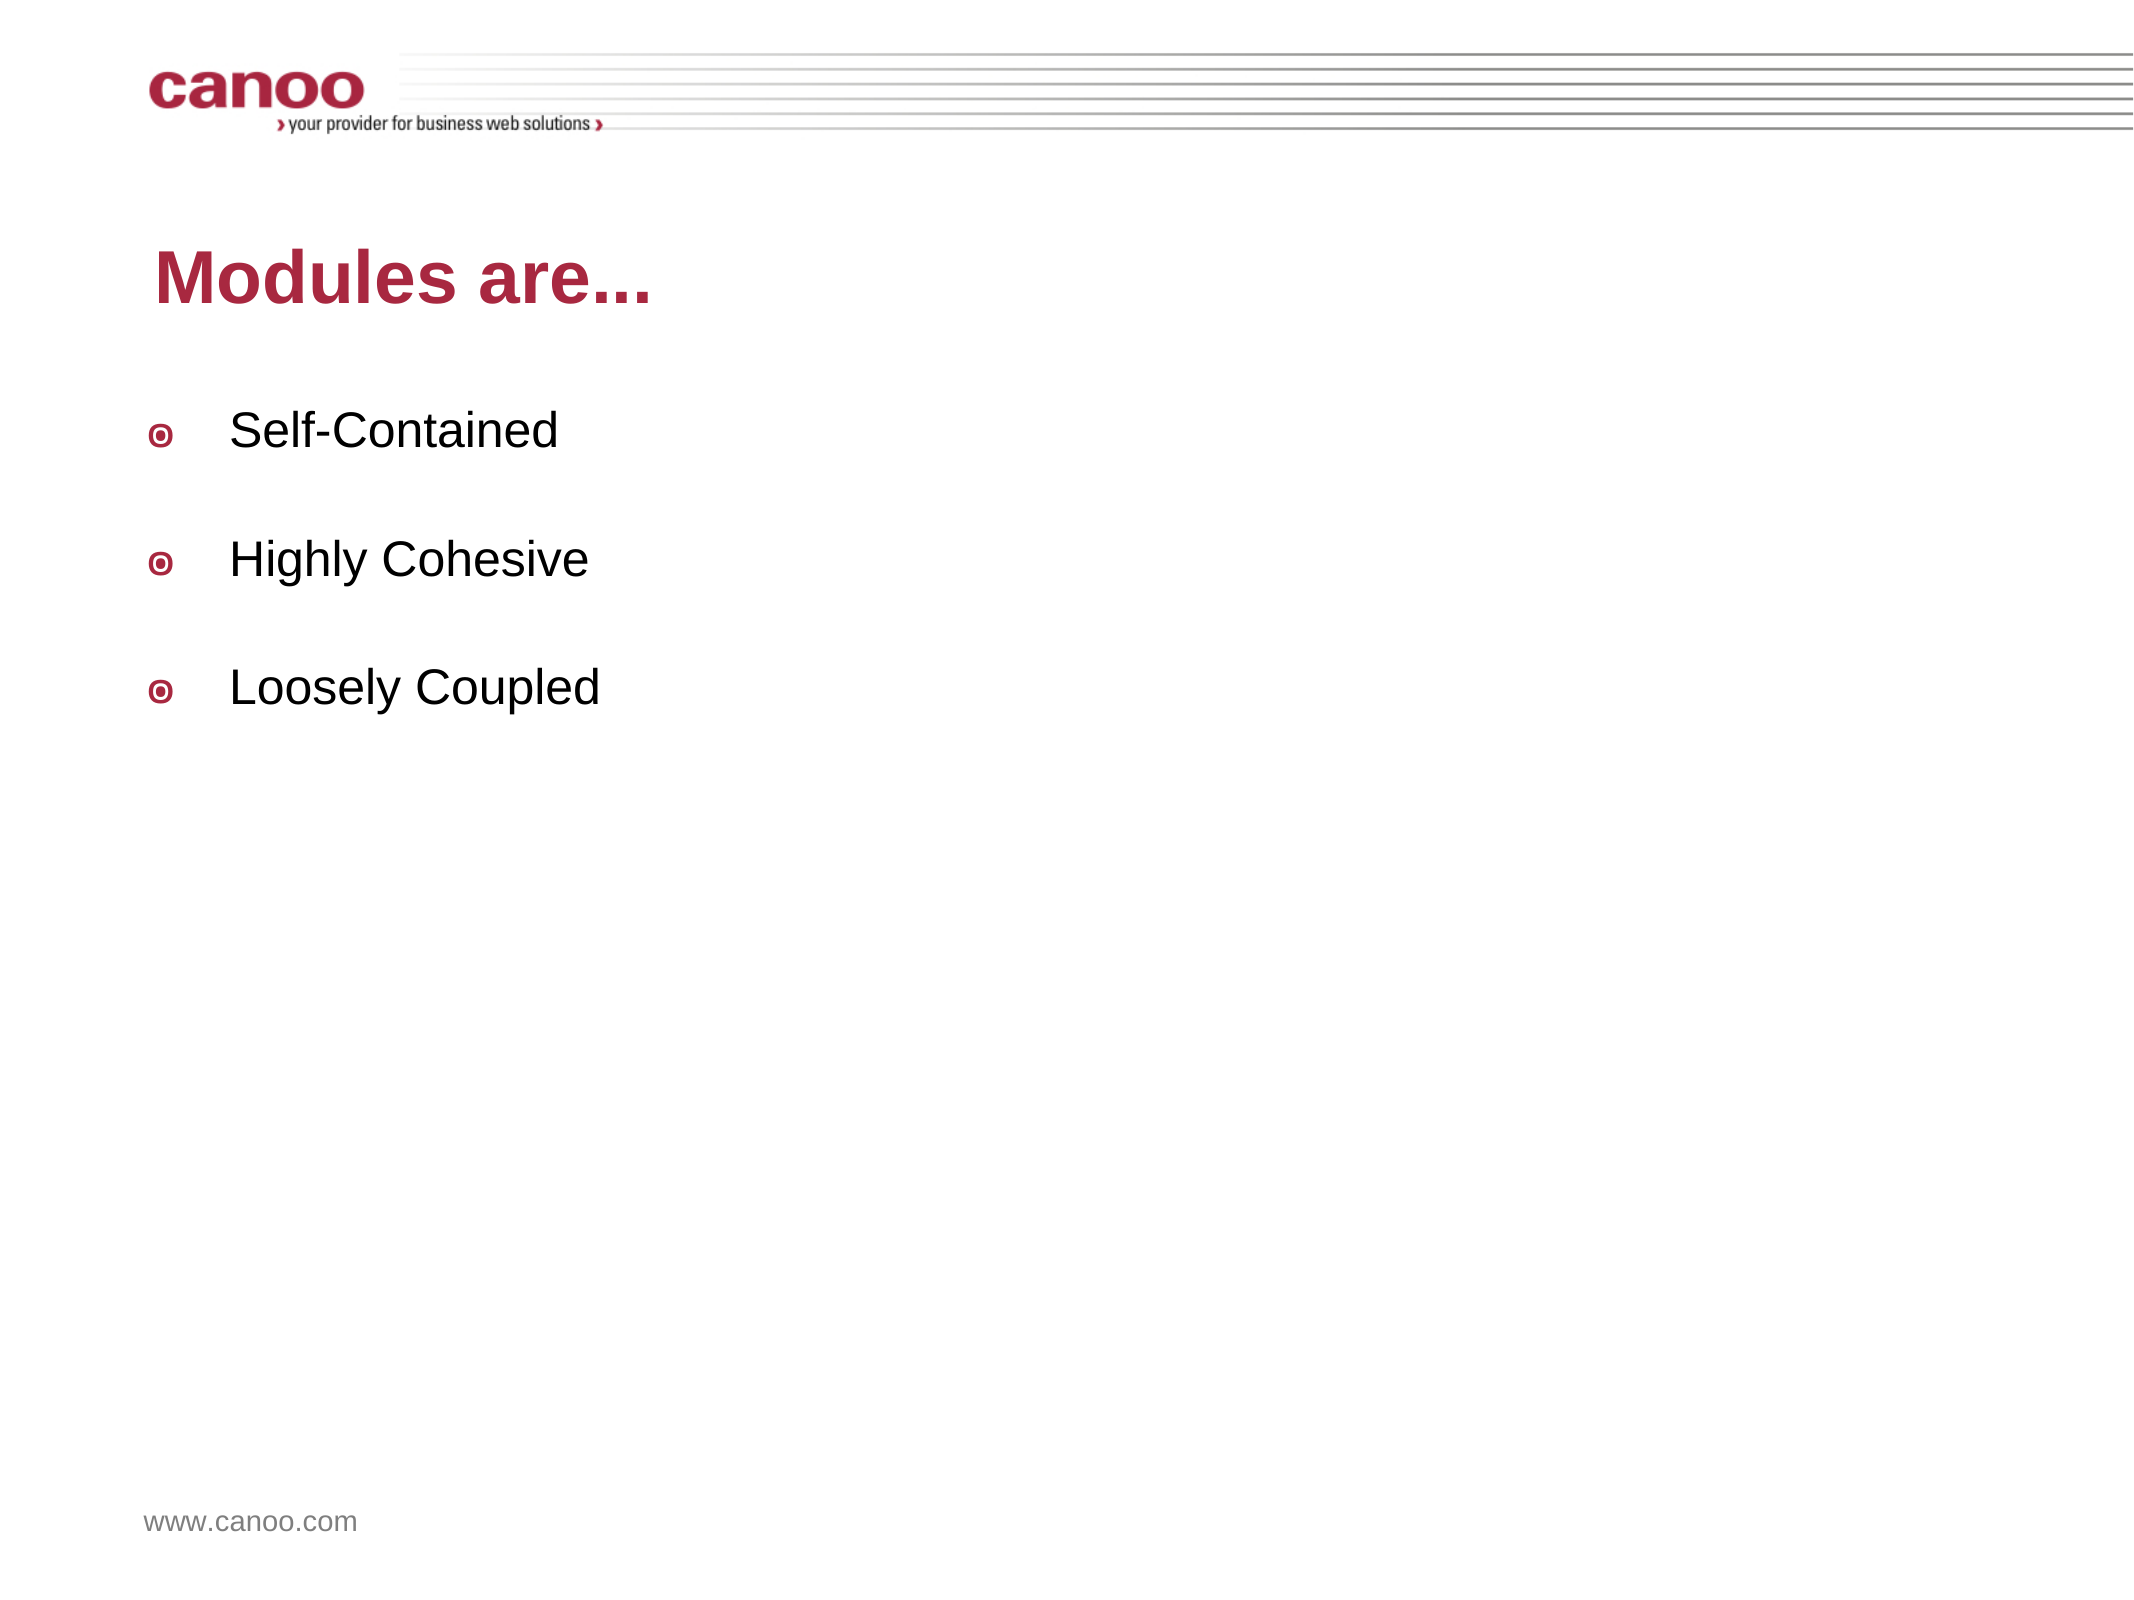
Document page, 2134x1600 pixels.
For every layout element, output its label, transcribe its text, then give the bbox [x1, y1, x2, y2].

title Modules are... [145, 220, 1961, 328]
picture [0, 21, 2134, 188]
list Self-Contained Highly Cohesive Loosely Coupled [145, 391, 1959, 1448]
